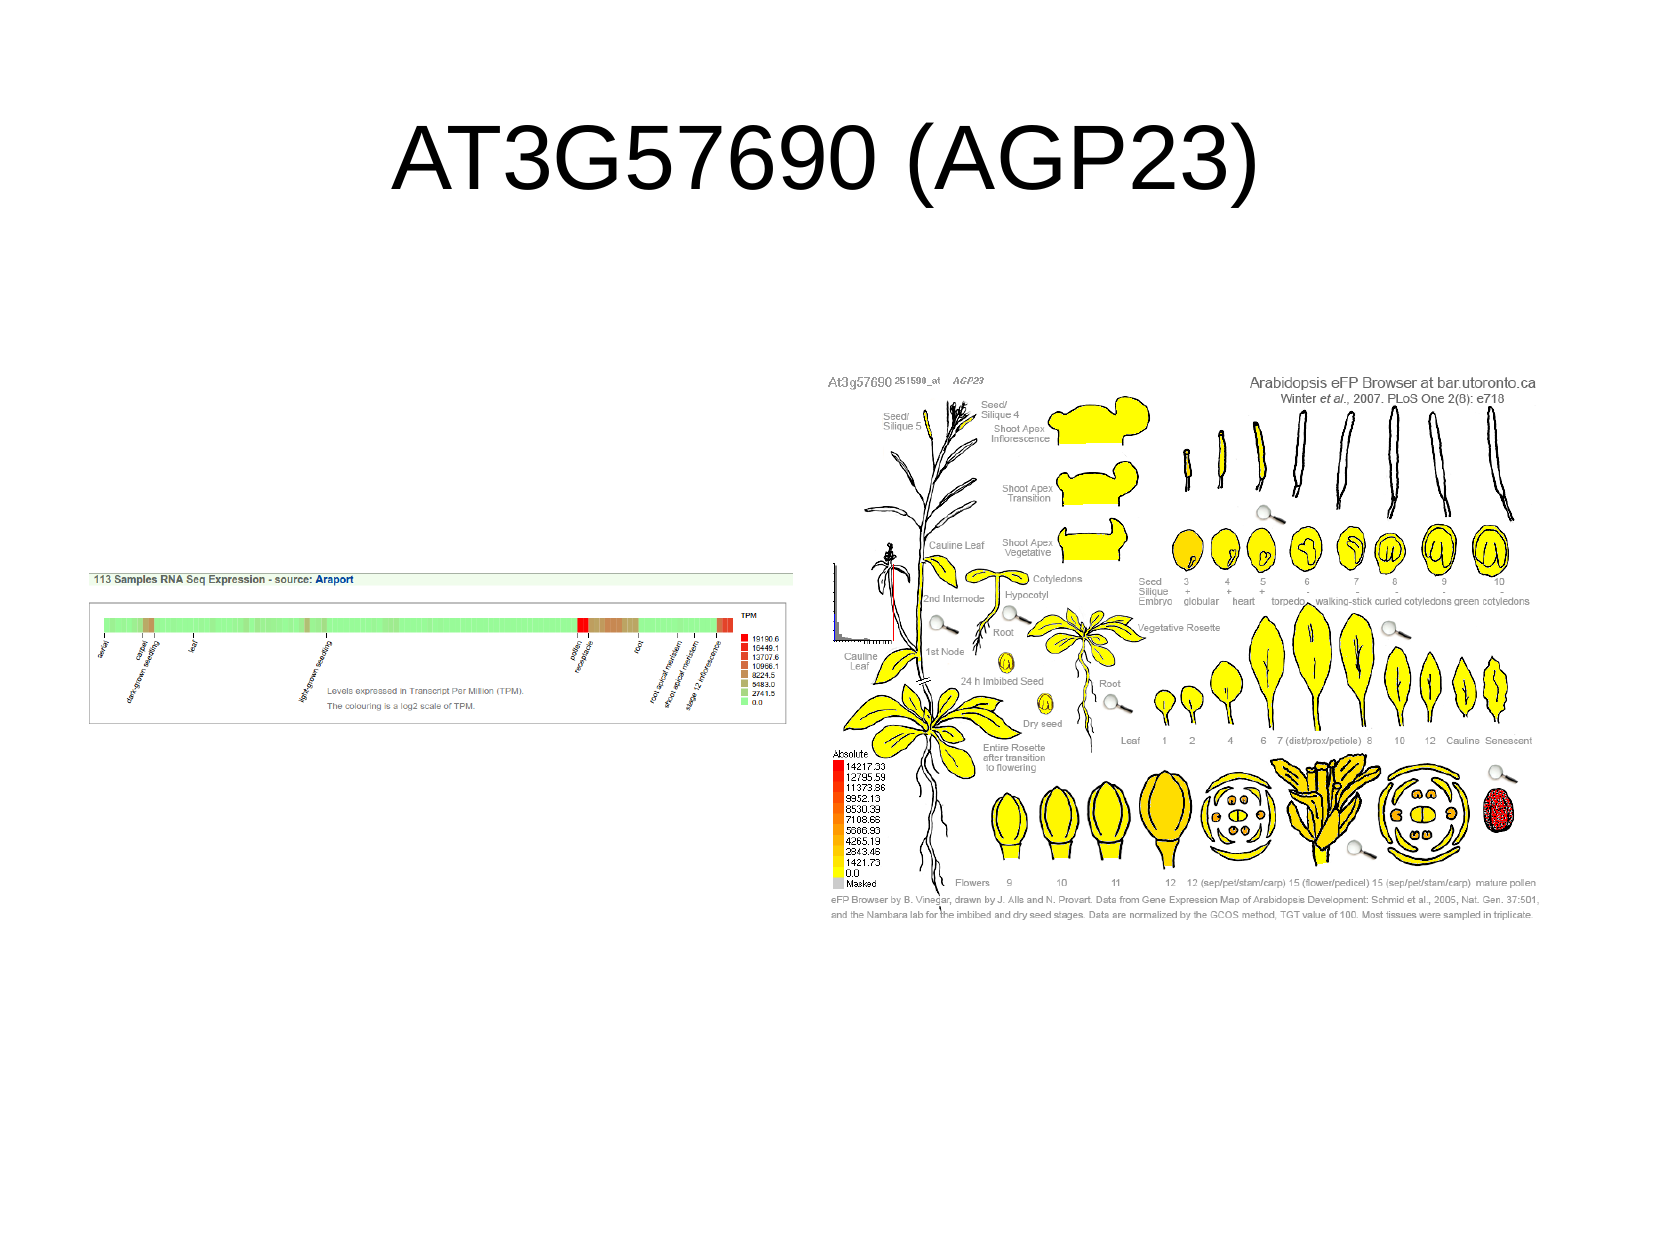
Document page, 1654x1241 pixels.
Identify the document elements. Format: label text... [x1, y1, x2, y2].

title AT3G57690 (AGP23) [82, 49, 1571, 257]
picture [828, 374, 1539, 925]
picture [82, 571, 793, 729]
